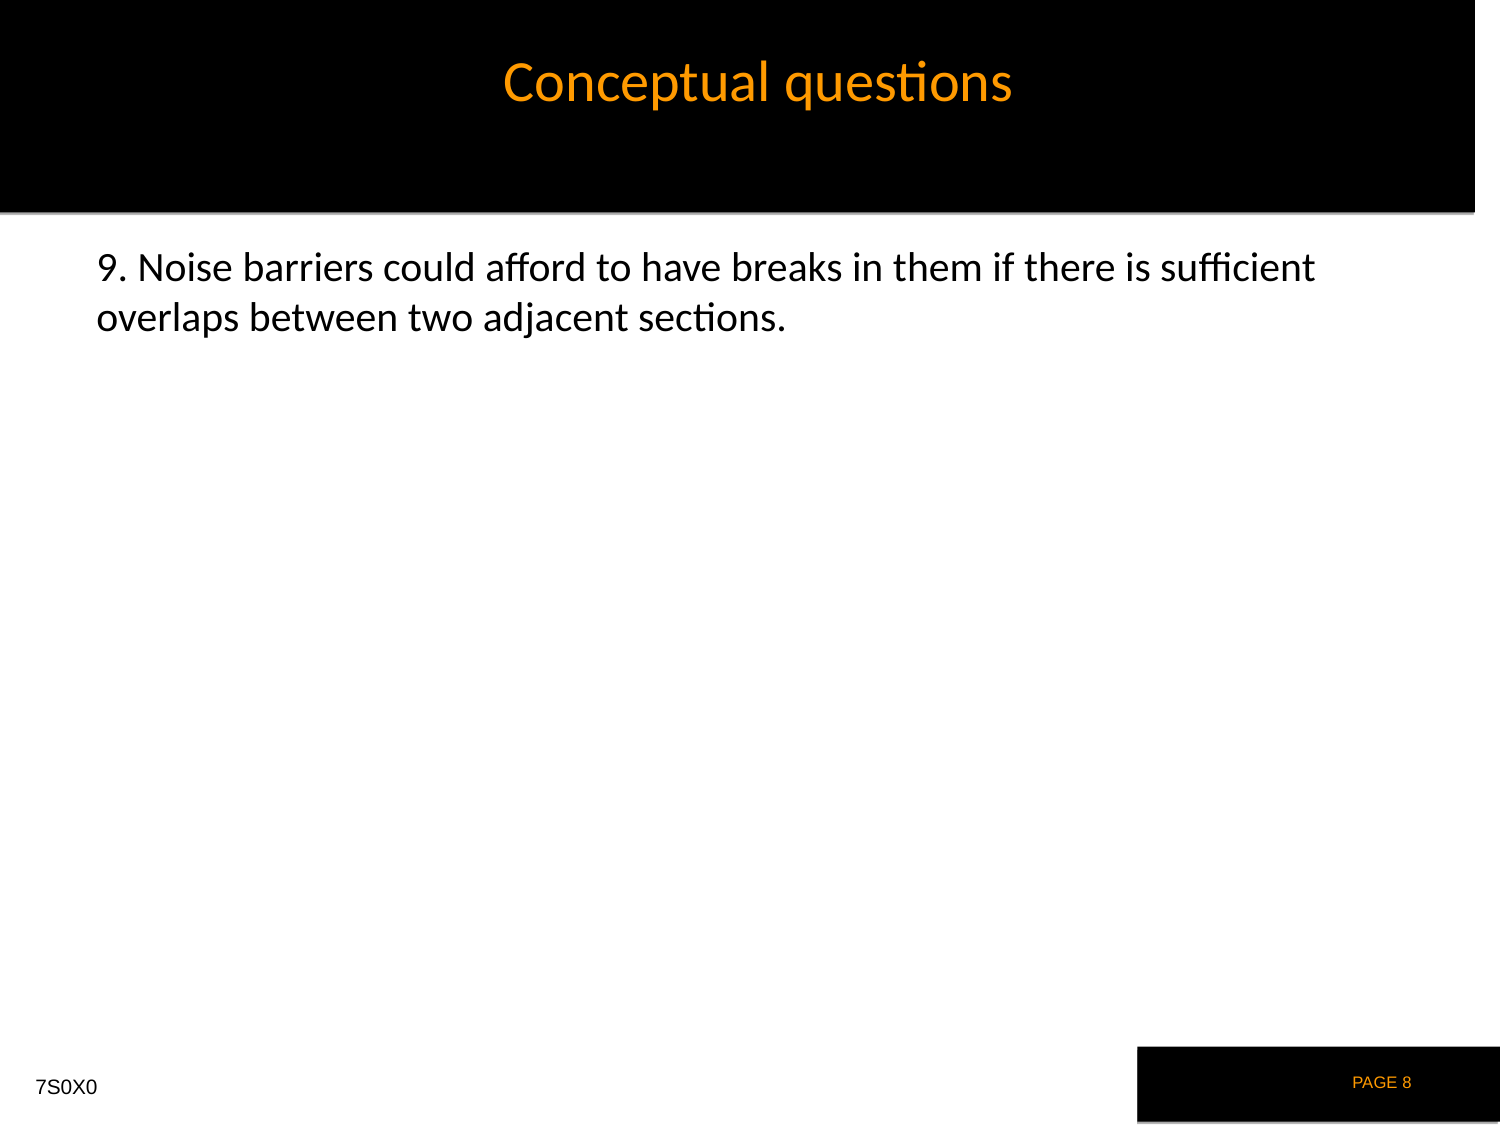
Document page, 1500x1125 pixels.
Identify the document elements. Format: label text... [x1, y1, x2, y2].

text_box 7S0X0 [35, 1070, 626, 1102]
text_box [0, 0, 1475, 213]
list 9. Noise barriers could afford to have breaks in them if there is sufficient overlaps between two adjacent sections. [81, 232, 1394, 419]
text_box [1137, 1046, 1500, 1122]
title Conceptual questions [100, 35, 1417, 187]
text_box PAGE 8 [1352, 1066, 1453, 1098]
